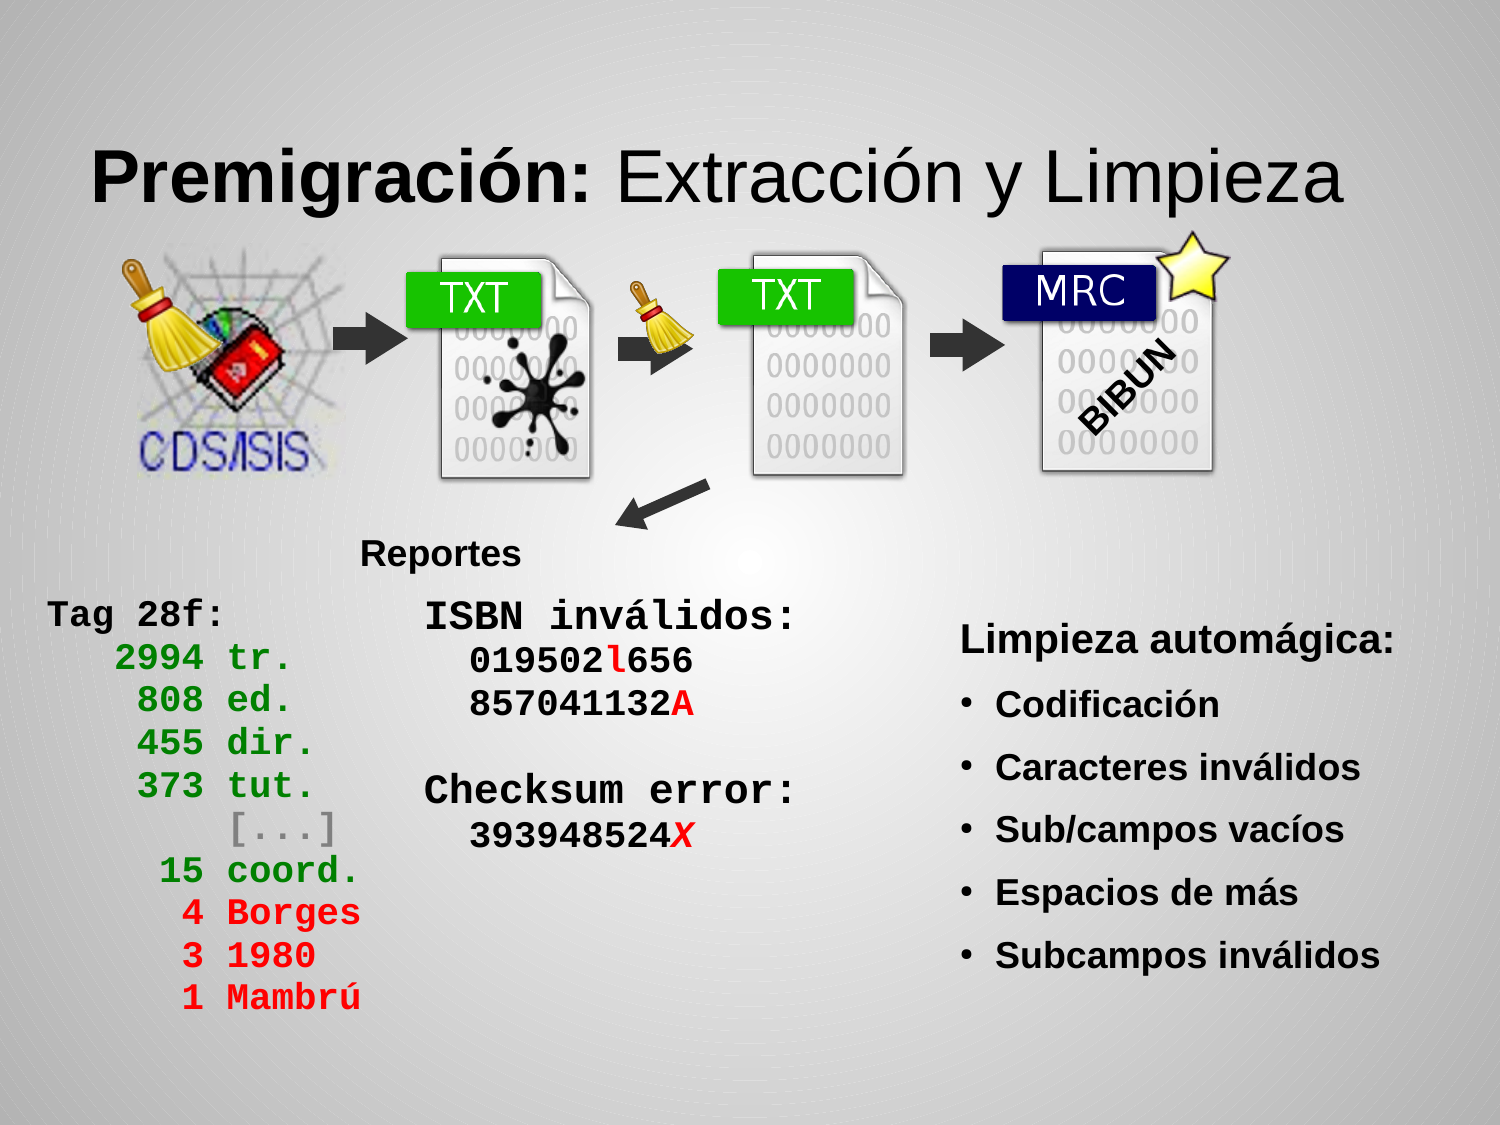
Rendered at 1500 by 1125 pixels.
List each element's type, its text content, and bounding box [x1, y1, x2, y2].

picture [630, 281, 706, 361]
text_box Reportes [345, 525, 556, 582]
title Premigración: Extracción y Limpieza [75, 45, 1425, 233]
picture [395, 250, 603, 487]
text_box Tag 28f: 2994 tr. 808 ed. 455 dir. 373 tut. [...] 15 coord. 4 Borges 3 1980 1 Mambrú [31, 588, 397, 1029]
picture [990, 230, 1231, 480]
text_box ISBN inválidos: 019502l656 857041132A Checksum error: 393948524X [409, 587, 864, 987]
text_box Limpieza automágica: Codificación Caracteres inválidos Sub/campos vacíos Espacios de más Subcampos inválidos [945, 585, 1426, 1092]
text_box BIBUN [1055, 314, 1201, 460]
picture [122, 243, 346, 480]
picture [707, 247, 916, 484]
